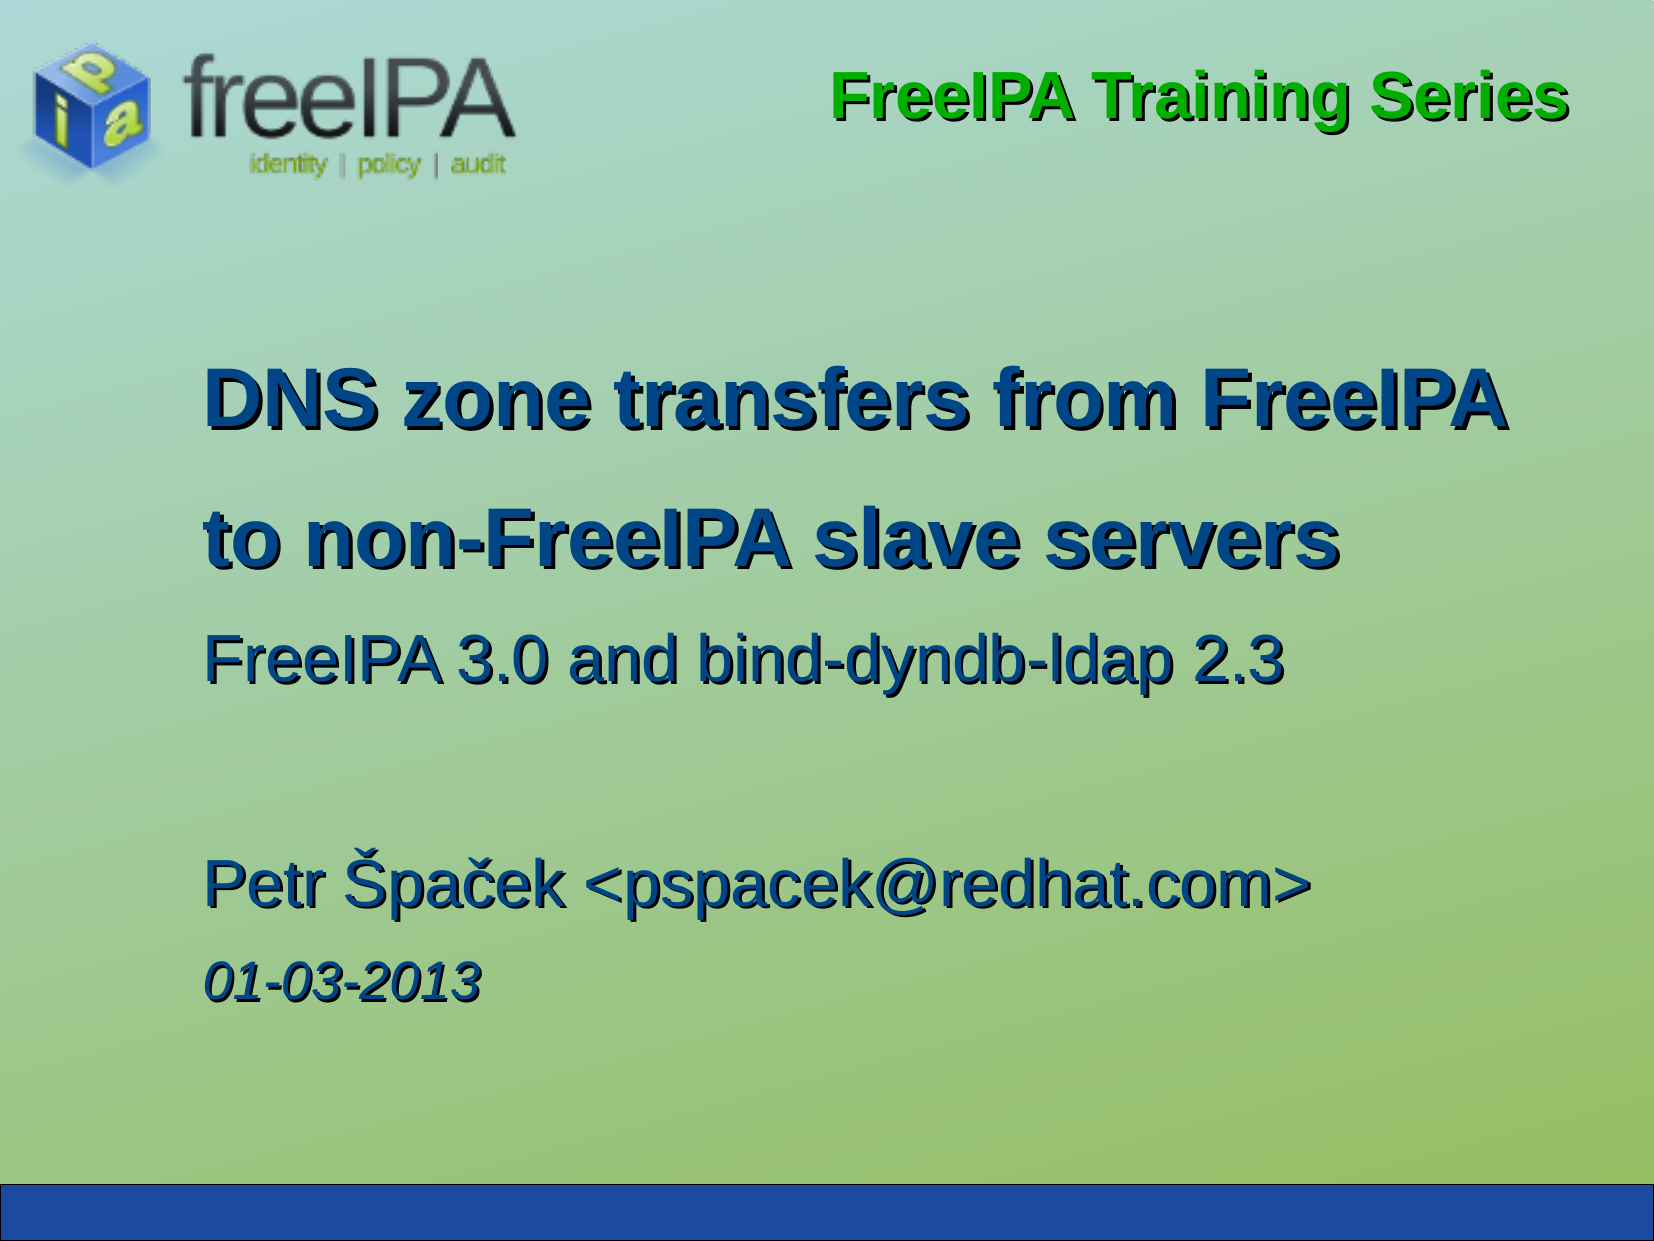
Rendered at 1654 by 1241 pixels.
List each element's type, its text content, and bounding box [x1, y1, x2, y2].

text_box DNS zone transfers from FreeIPA to non-FreeIPA slave servers FreeIPA 3.0 and bind-dyndb-ldap 2.3 Petr Špaček <pspacek@redhat.com> 01-03-2013 [187, 297, 1556, 973]
picture [17, 35, 528, 193]
